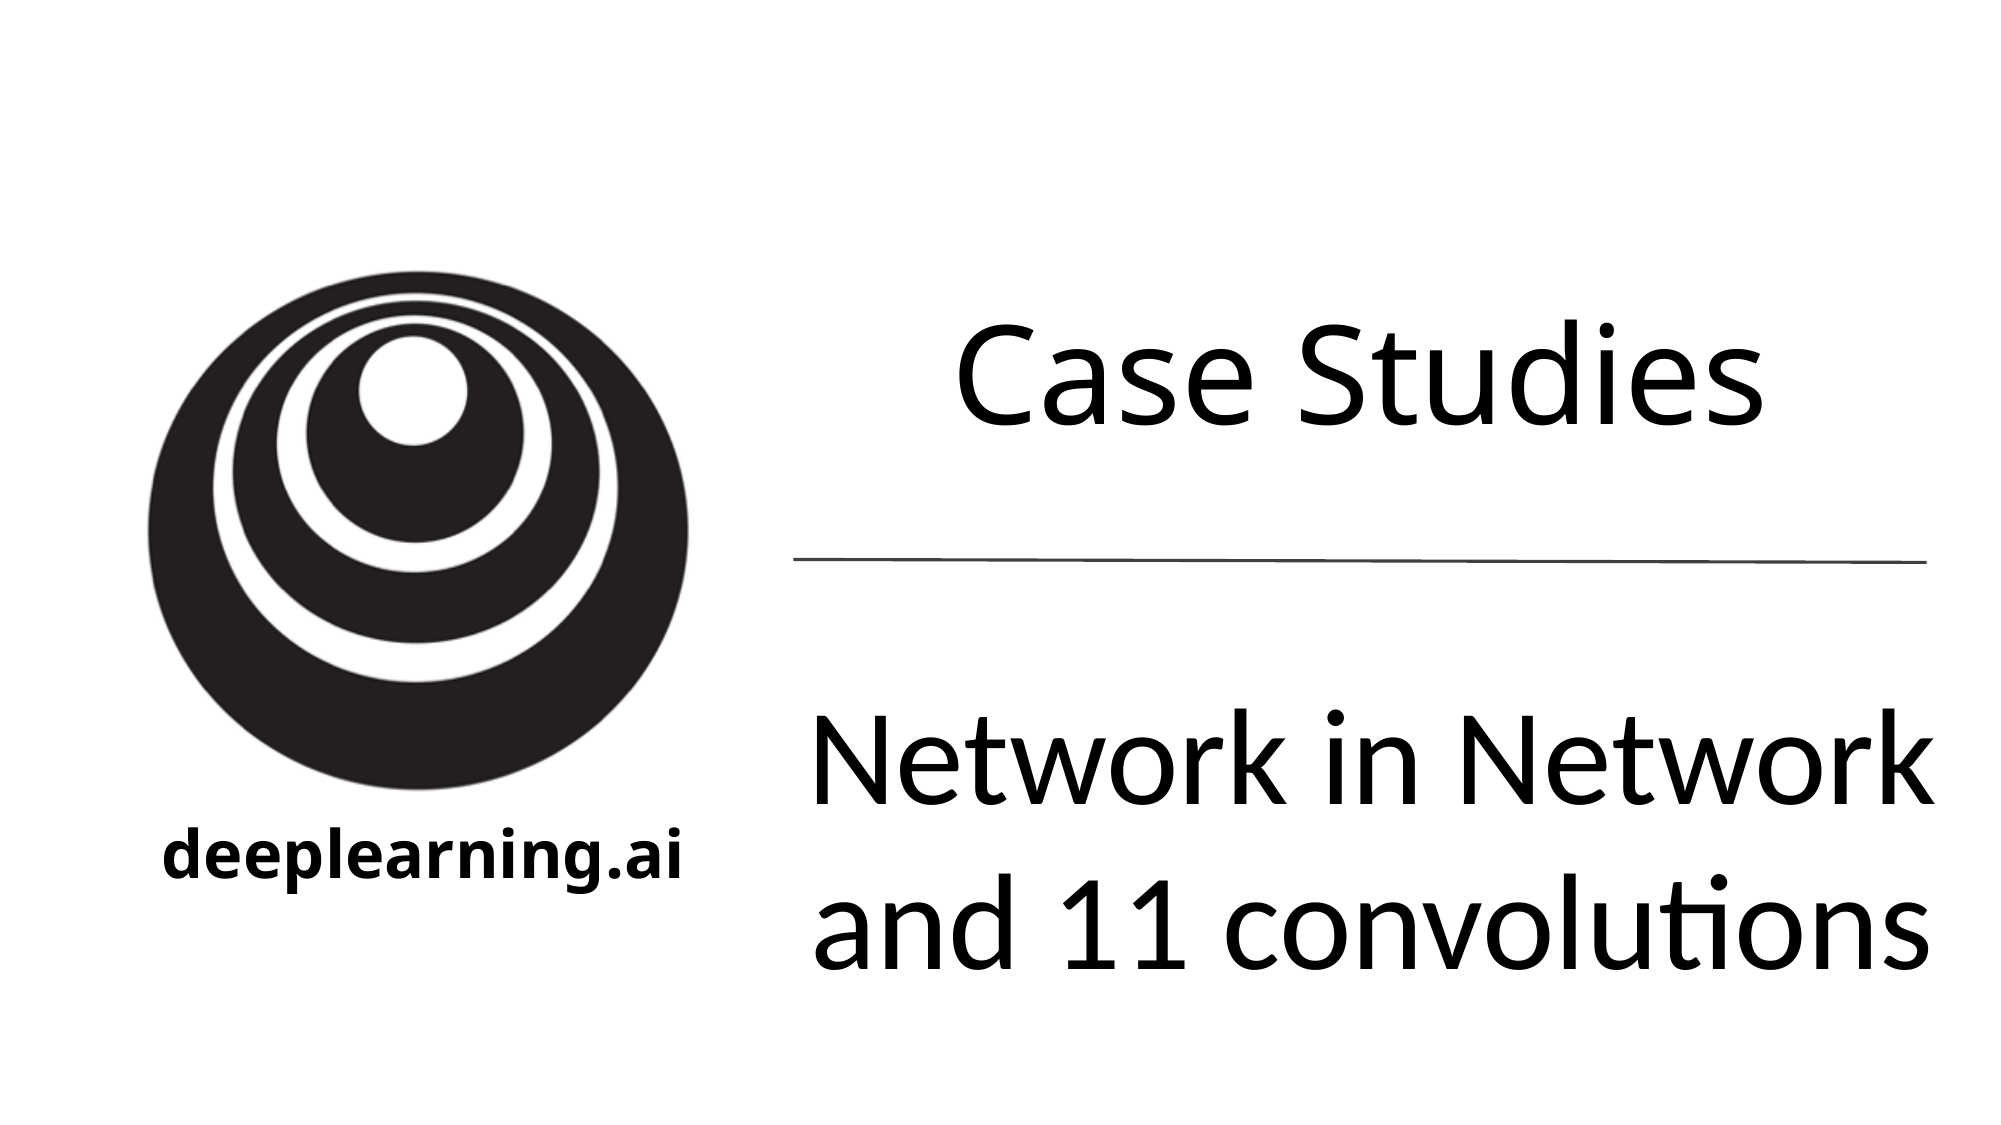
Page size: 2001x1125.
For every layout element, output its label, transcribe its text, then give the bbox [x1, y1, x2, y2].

text_box Network in Network and 11 convolutions [738, 660, 2000, 1009]
picture [108, 234, 739, 768]
text_box deeplearning.ai [56, 768, 738, 901]
title Case Studies [848, 161, 1872, 462]
text_box [179, 194, 669, 702]
